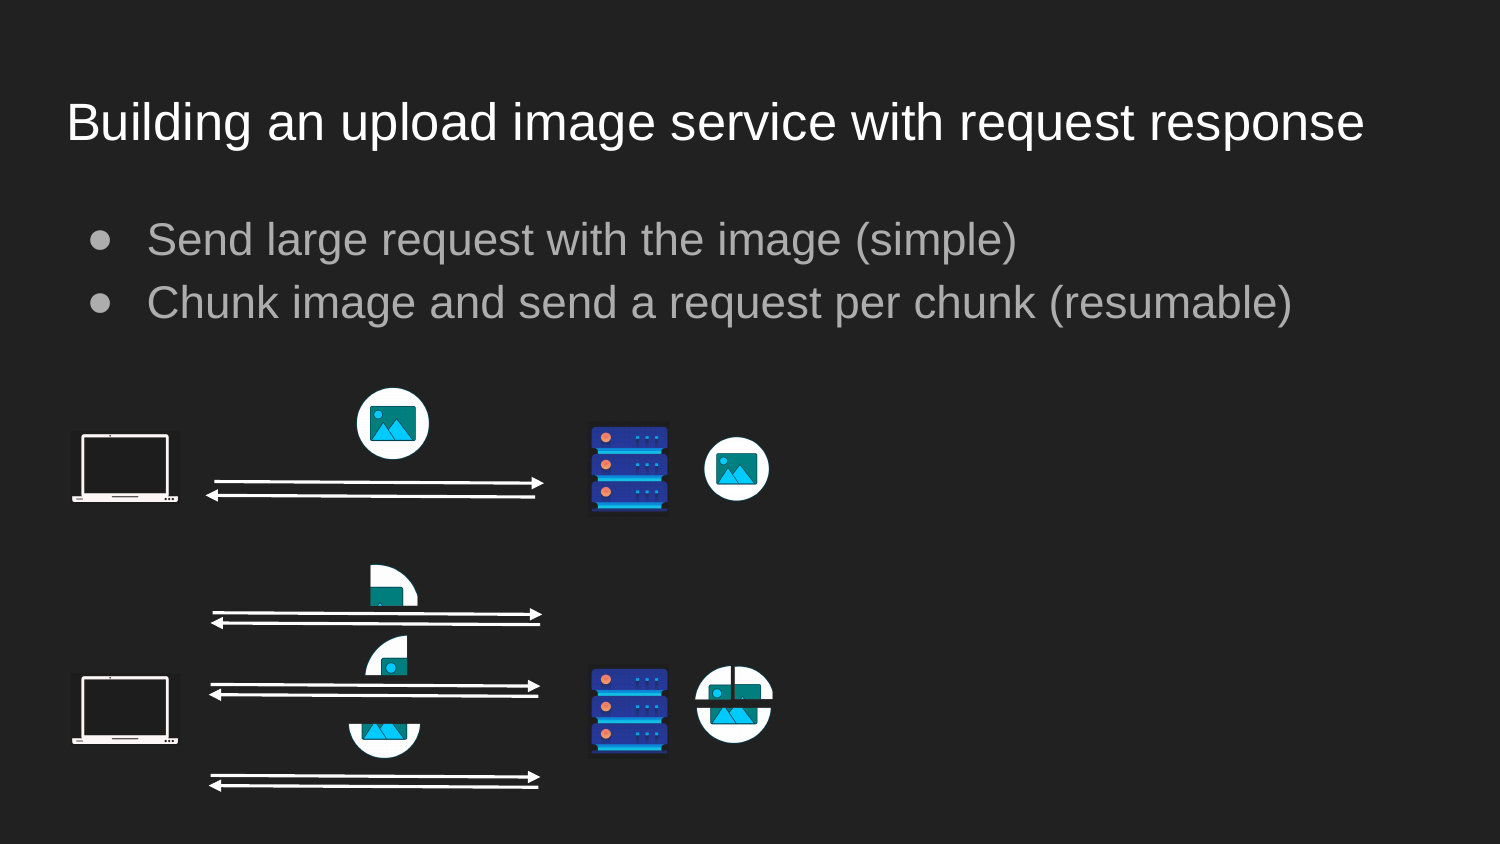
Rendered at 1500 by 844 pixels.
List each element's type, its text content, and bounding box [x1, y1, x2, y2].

picture [702, 431, 776, 504]
picture [363, 632, 409, 678]
picture [365, 559, 422, 611]
picture [693, 662, 778, 746]
title Building an upload image service with request response [51, 72, 1449, 167]
picture [70, 673, 181, 746]
picture [345, 721, 427, 761]
picture [354, 381, 437, 463]
picture [587, 421, 669, 517]
picture [587, 664, 669, 759]
picture [70, 431, 181, 504]
list Send large request with the image (simple) Chunk image and send a request per chunk (resumable) [56, 186, 1386, 394]
